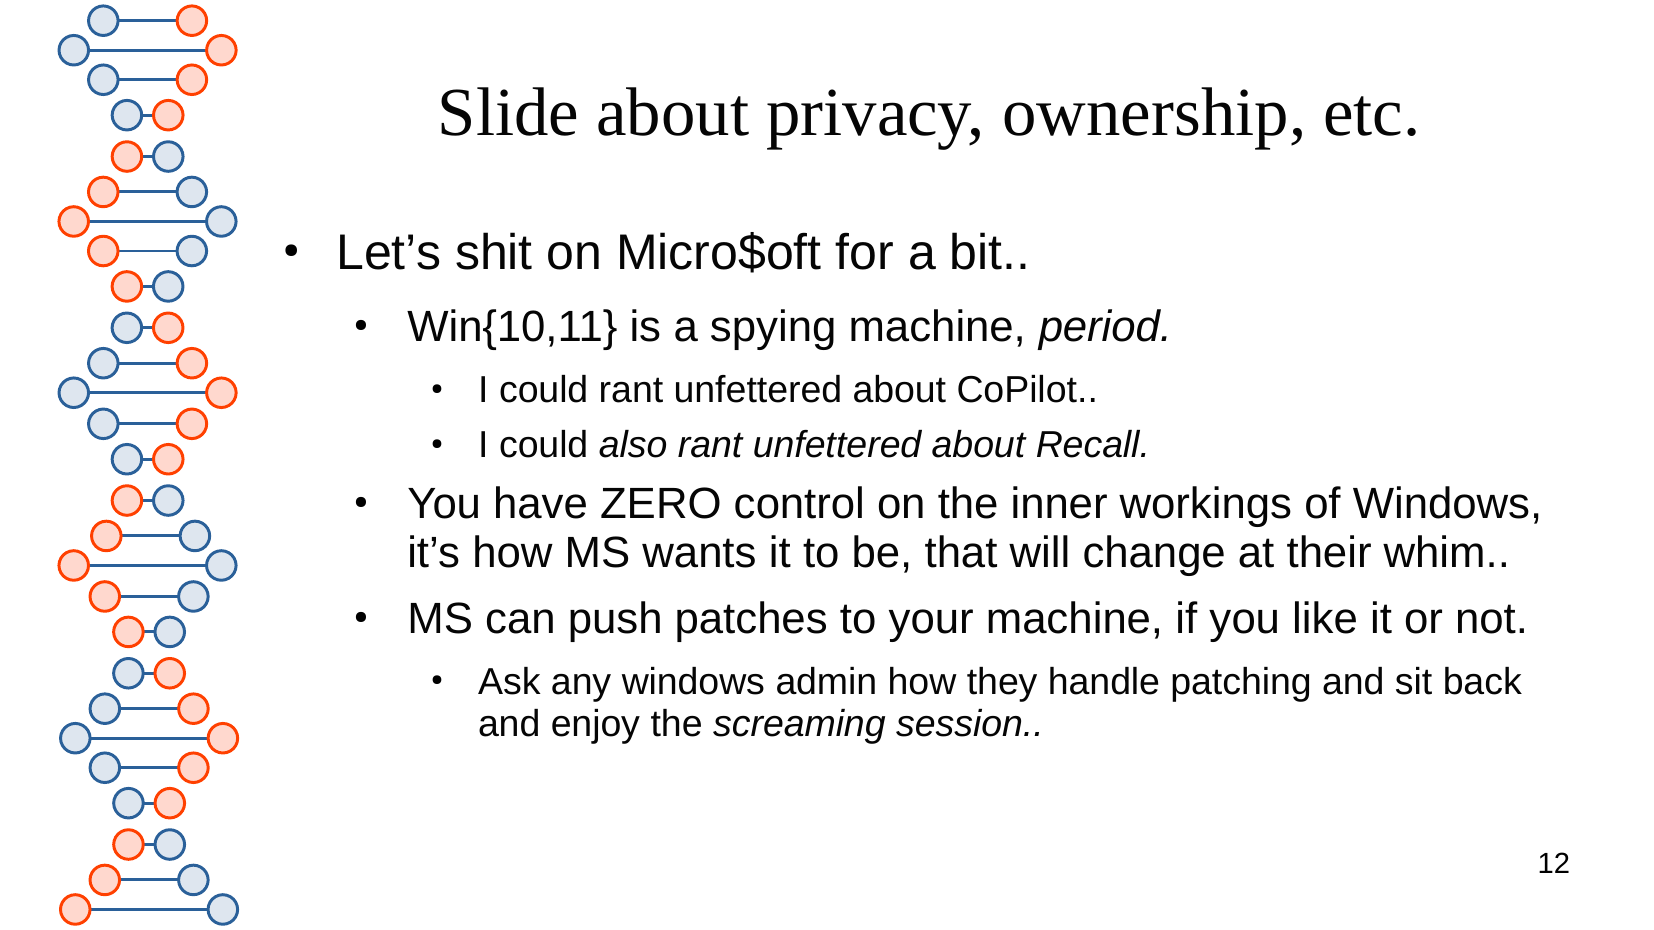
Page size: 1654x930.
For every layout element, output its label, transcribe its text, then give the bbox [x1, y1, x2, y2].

list Let’s shit on Micro$oft for a bit.. Win{10,11} is a spying machine, period. I could rant unfettered about CoPilot.. I could also rant unfettered about Recall. You have ZERO control on the inner workings of Windows, it’s how MS wants it to be, that will change at their whim.. MS can push patches to your machine, if you like it or not. Ask any windows admin how they handle patching and sit back and enjoy the screaming session.. [265, 224, 1594, 764]
title Slide about privacy, ownership, etc. [265, 35, 1594, 189]
